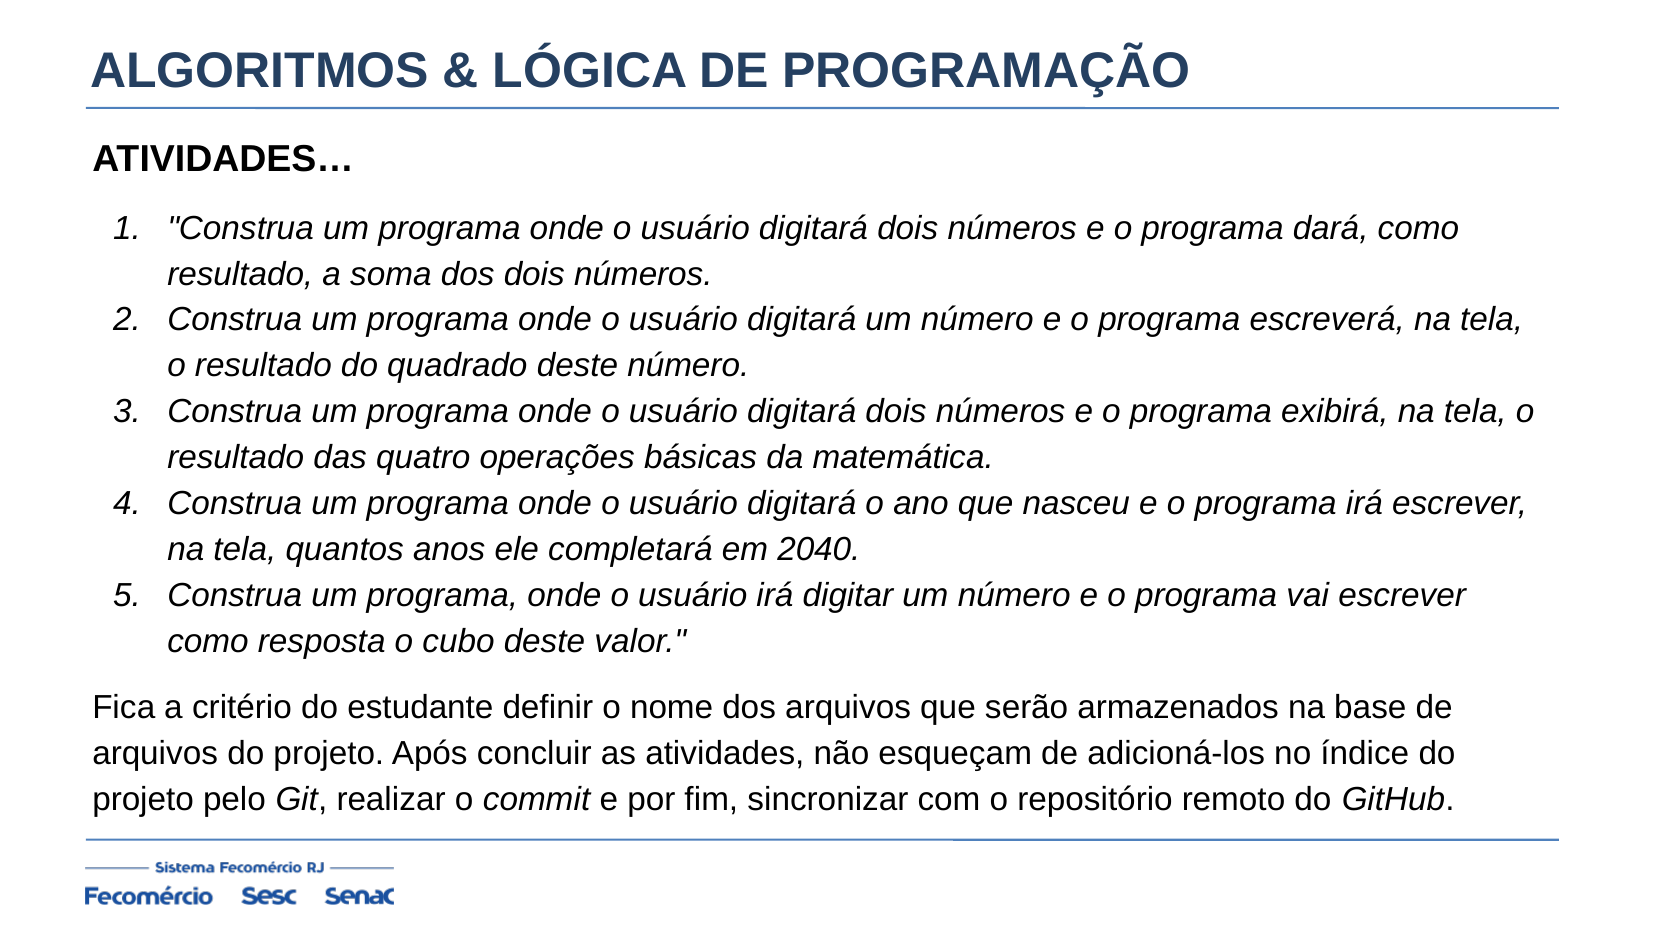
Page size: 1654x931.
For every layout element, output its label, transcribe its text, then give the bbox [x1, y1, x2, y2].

text_box ATIVIDADES… "Construa um programa onde o usuário digitará dois números e o programa dará, como resultado, a soma dos dois números. Construa um programa onde o usuário digitará um número e o programa escreverá, na tela, o resultado do quadrado deste número. Construa um programa onde o usuário digitará dois números e o programa exibirá, na tela, o resultado das quatro operações básicas da matemática. Construa um programa onde o usuário digitará o ano que nasceu e o programa irá escrever, na tela, quantos anos ele completará em 2040. Construa um programa, onde o usuário irá digitar um número e o programa vai escrever como resposta o cubo deste valor." Fica a critério do estudante definir o nome dos arquivos que serão armazenados na base de arquivos do projeto. Após concluir as atividades, não esqueçam de adicioná-los no índice do projeto pelo Git, realizar o commit e por fim, sincronizar com o repositório remoto do GitHub. [77, 112, 1564, 836]
text_box ALGORITMOS & LÓGICA DE PROGRAMAÇÃO [90, 32, 1564, 104]
picture [62, 845, 416, 921]
